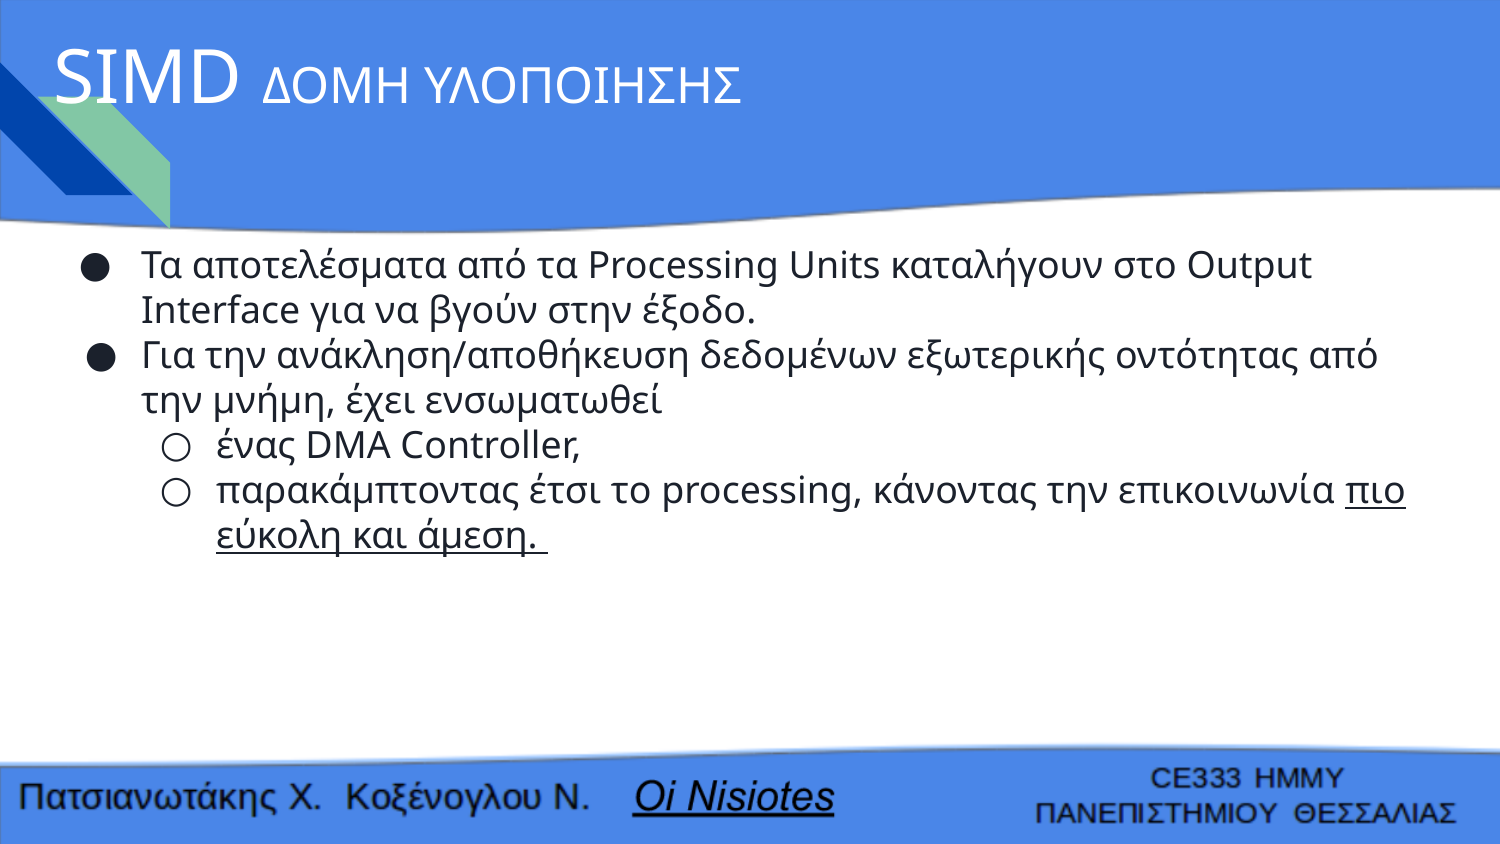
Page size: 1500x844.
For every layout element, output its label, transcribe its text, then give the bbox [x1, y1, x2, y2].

picture [268, 94, 285, 99]
list Τα αποτελέσματα από τα Processing Units καταλήγουν στο Output Interface για να βγούν στην έξοδο. Για την ανάκληση/αποθήκευση δεδομένων εξωτερικής οντότητας από την μνήμη, έχει ενσωματωθεί ένας DMA Controller, παρακάμπτοντας έτσι το processing, κάνοντας την επικοινωνία πιο εύκολη και άμεση. [51, 226, 1449, 787]
picture [489, 94, 508, 100]
picture [564, 94, 583, 100]
picture [0, 0, 1500, 844]
title SIMD ΔΟΜΗ ΥΛΟΠΟΙΗΣΗΣ [38, 0, 1437, 94]
picture [300, 94, 319, 100]
